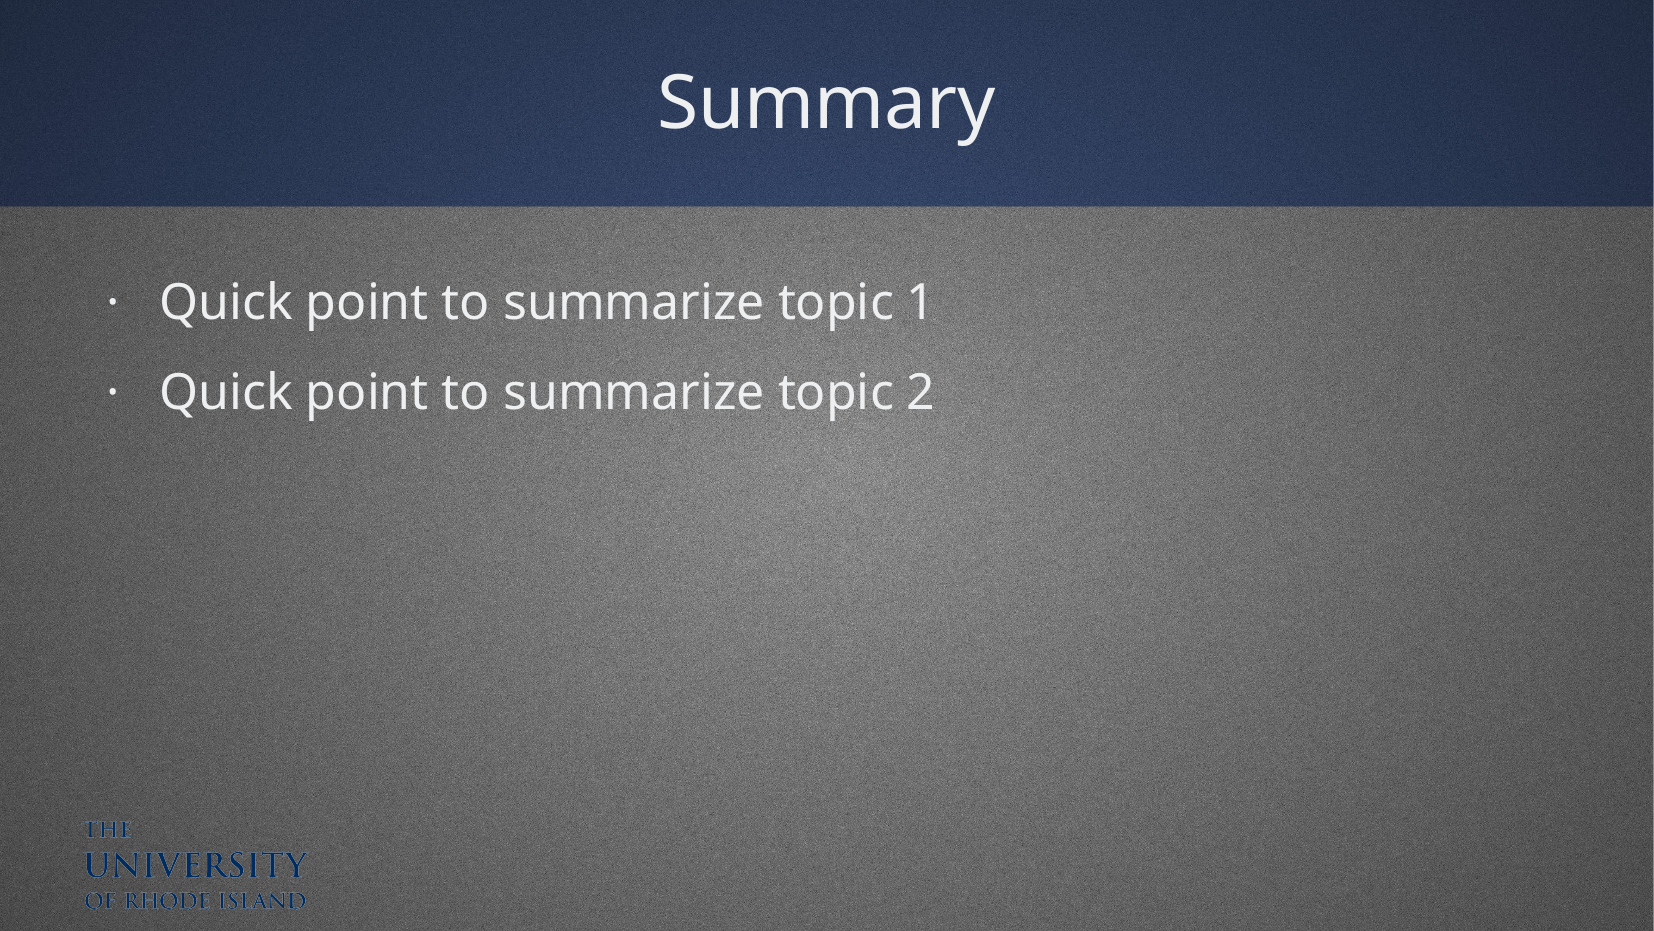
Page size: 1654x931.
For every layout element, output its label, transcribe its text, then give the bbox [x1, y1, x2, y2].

picture [0, 0, 1654, 931]
list Quick point to summarize topic 1 Quick point to summarize topic 2 [88, 265, 1565, 798]
title Summary [88, 22, 1565, 178]
